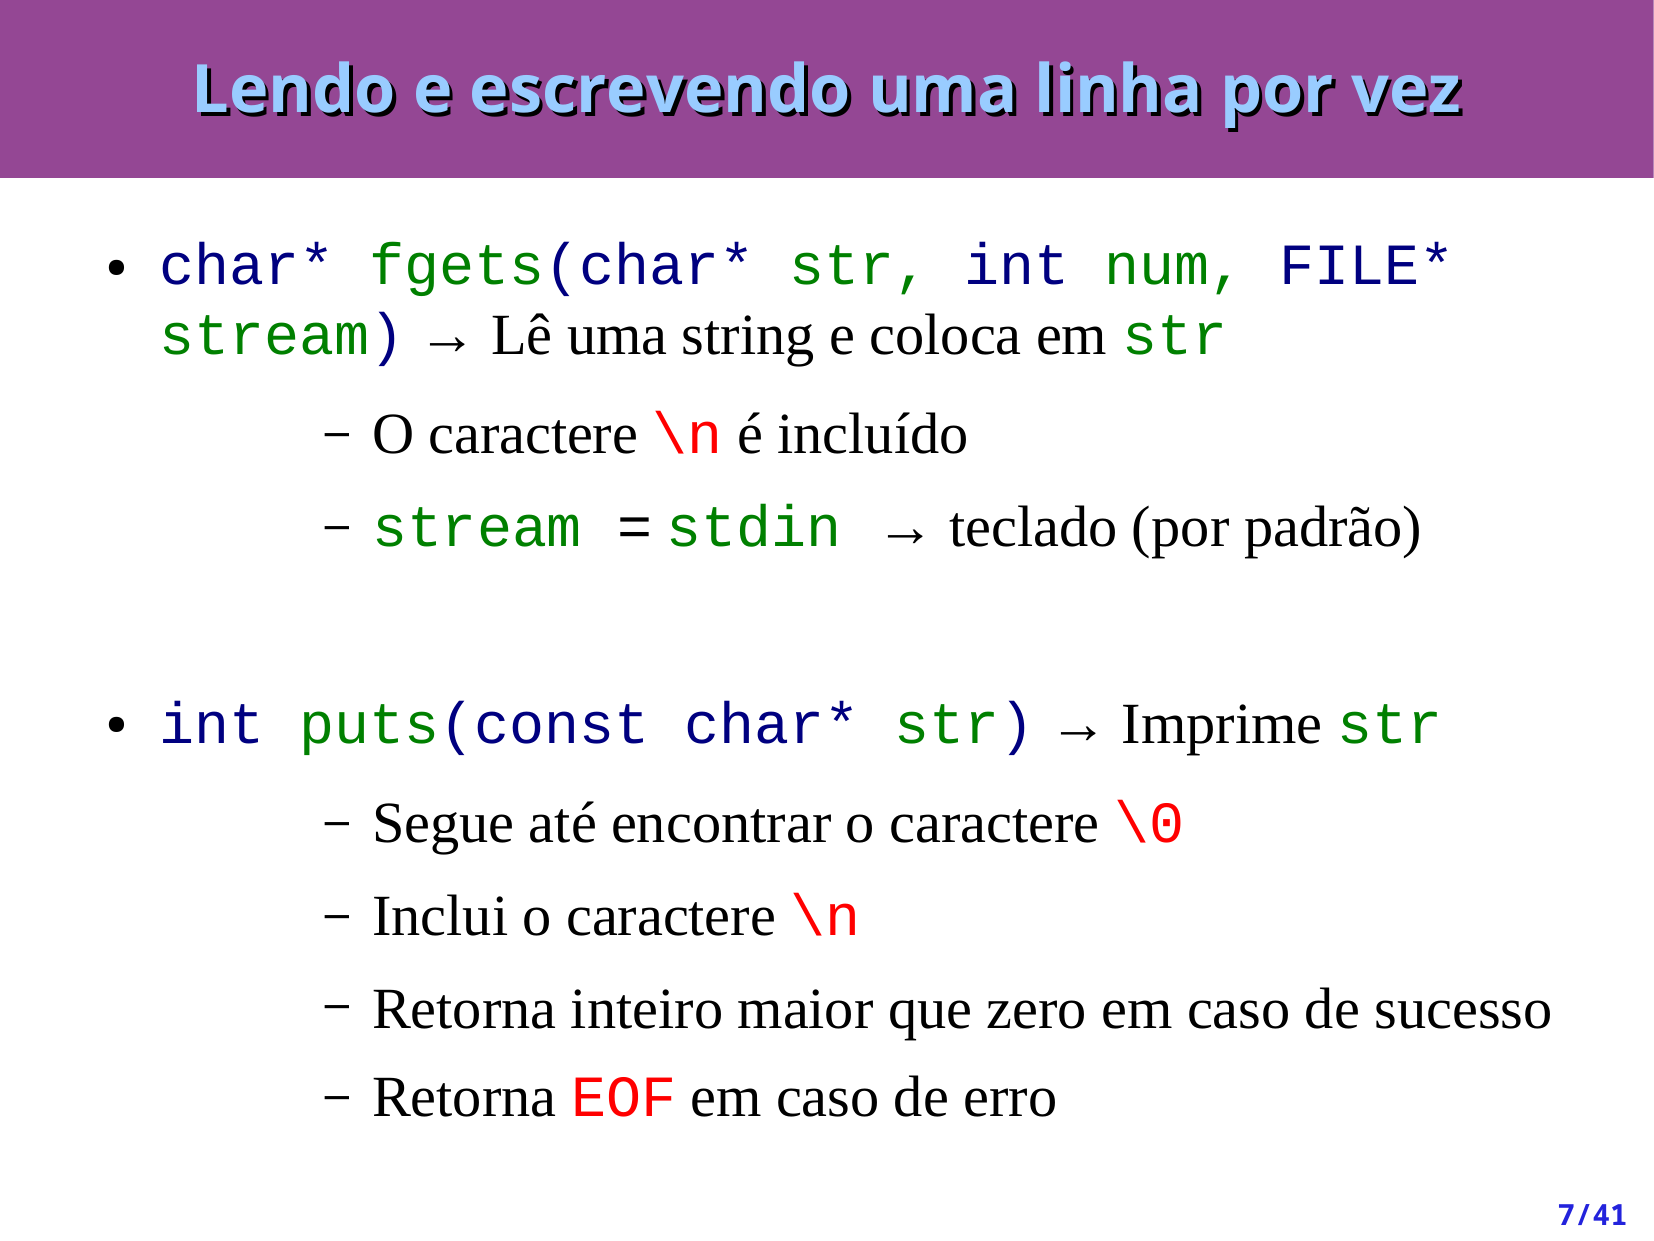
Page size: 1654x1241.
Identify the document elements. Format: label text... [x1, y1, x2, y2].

list char* fgets(char* str, int num, FILE* stream) → Lê uma string e coloca em str O caractere \n é incluído stream = stdin → teclado (por padrão) int puts(const char* str) → Imprime str Segue até encontrar o caractere \0 Inclui o caractere \n Retorna inteiro maior que zero em caso de sucesso Retorna EOF em caso de erro [88, 236, 1577, 1181]
title Lendo e escrevendo uma linha por vez [82, 0, 1571, 176]
